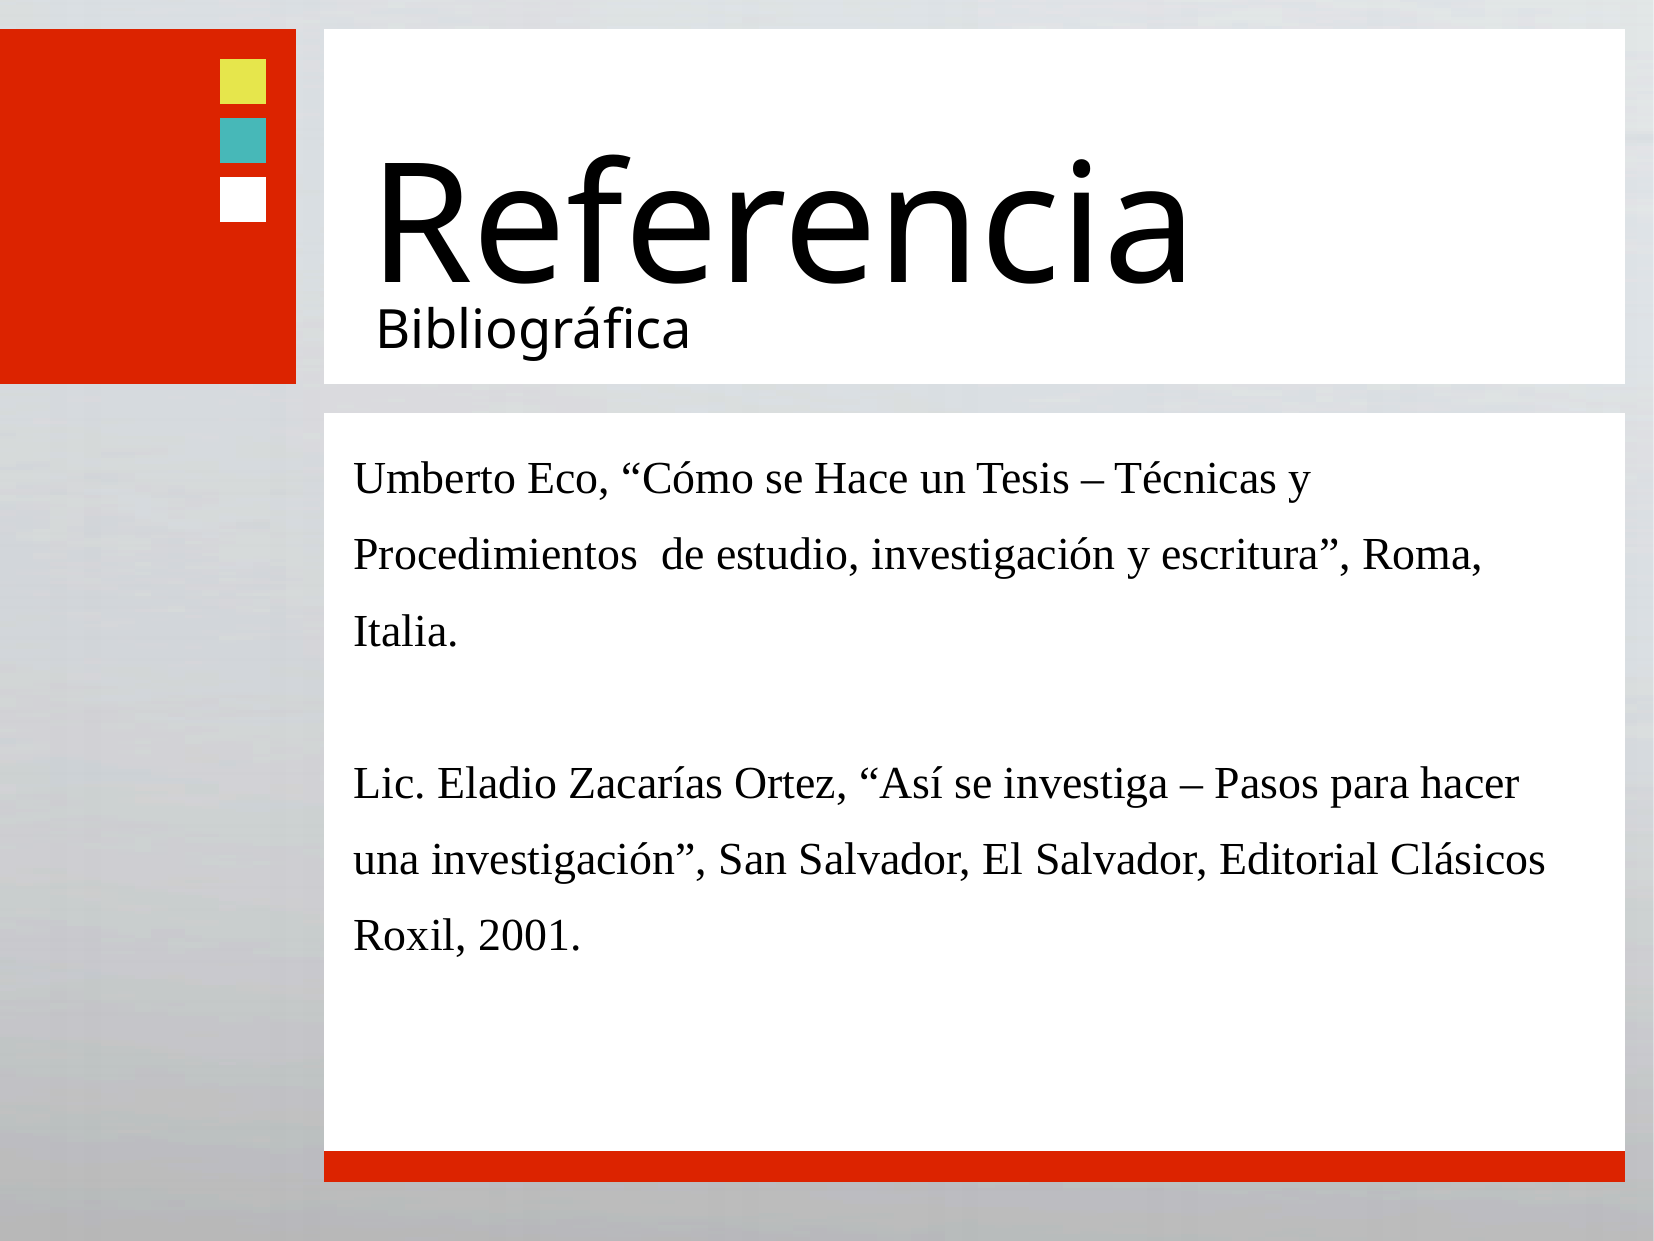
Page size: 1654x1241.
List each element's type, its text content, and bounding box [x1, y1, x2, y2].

text_box Umberto Eco, “Cómo se Hace un Tesis – Técnicas y Procedimientos de estudio, investigación y escritura”, Roma, Italia. Lic. Eladio Zacarías Ortez, “Así se investiga – Pasos para hacer una investigación”, San Salvador, El Salvador, Editorial Clásicos Roxil, 2001. [338, 420, 1595, 1119]
text_box Referencia [354, 96, 1595, 301]
text_box Bibliográfica [360, 283, 686, 359]
picture [0, 0, 1654, 1241]
